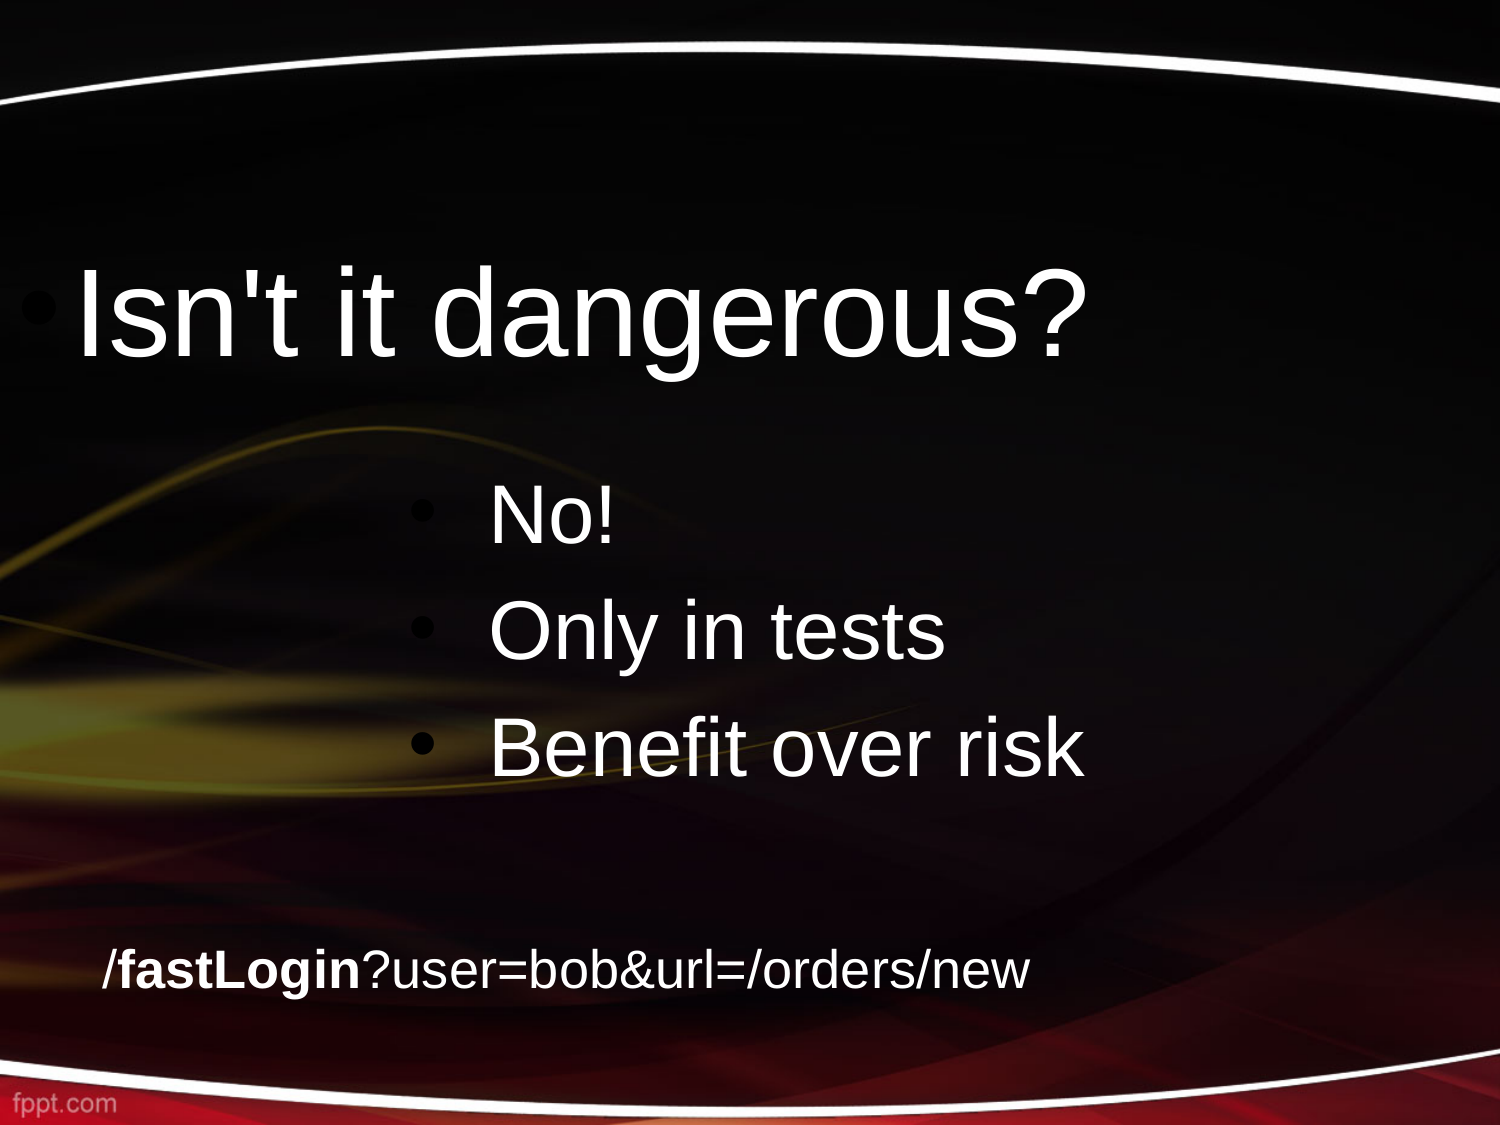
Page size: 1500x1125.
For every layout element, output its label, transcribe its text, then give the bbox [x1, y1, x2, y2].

list No! Only in tests Benefit over risk [394, 452, 1425, 801]
list Isn't it dangerous? [2, 201, 1107, 412]
text_box /fastLogin?user=bob&url=/orders/new [87, 927, 1044, 1008]
picture [0, 0, 1500, 1125]
